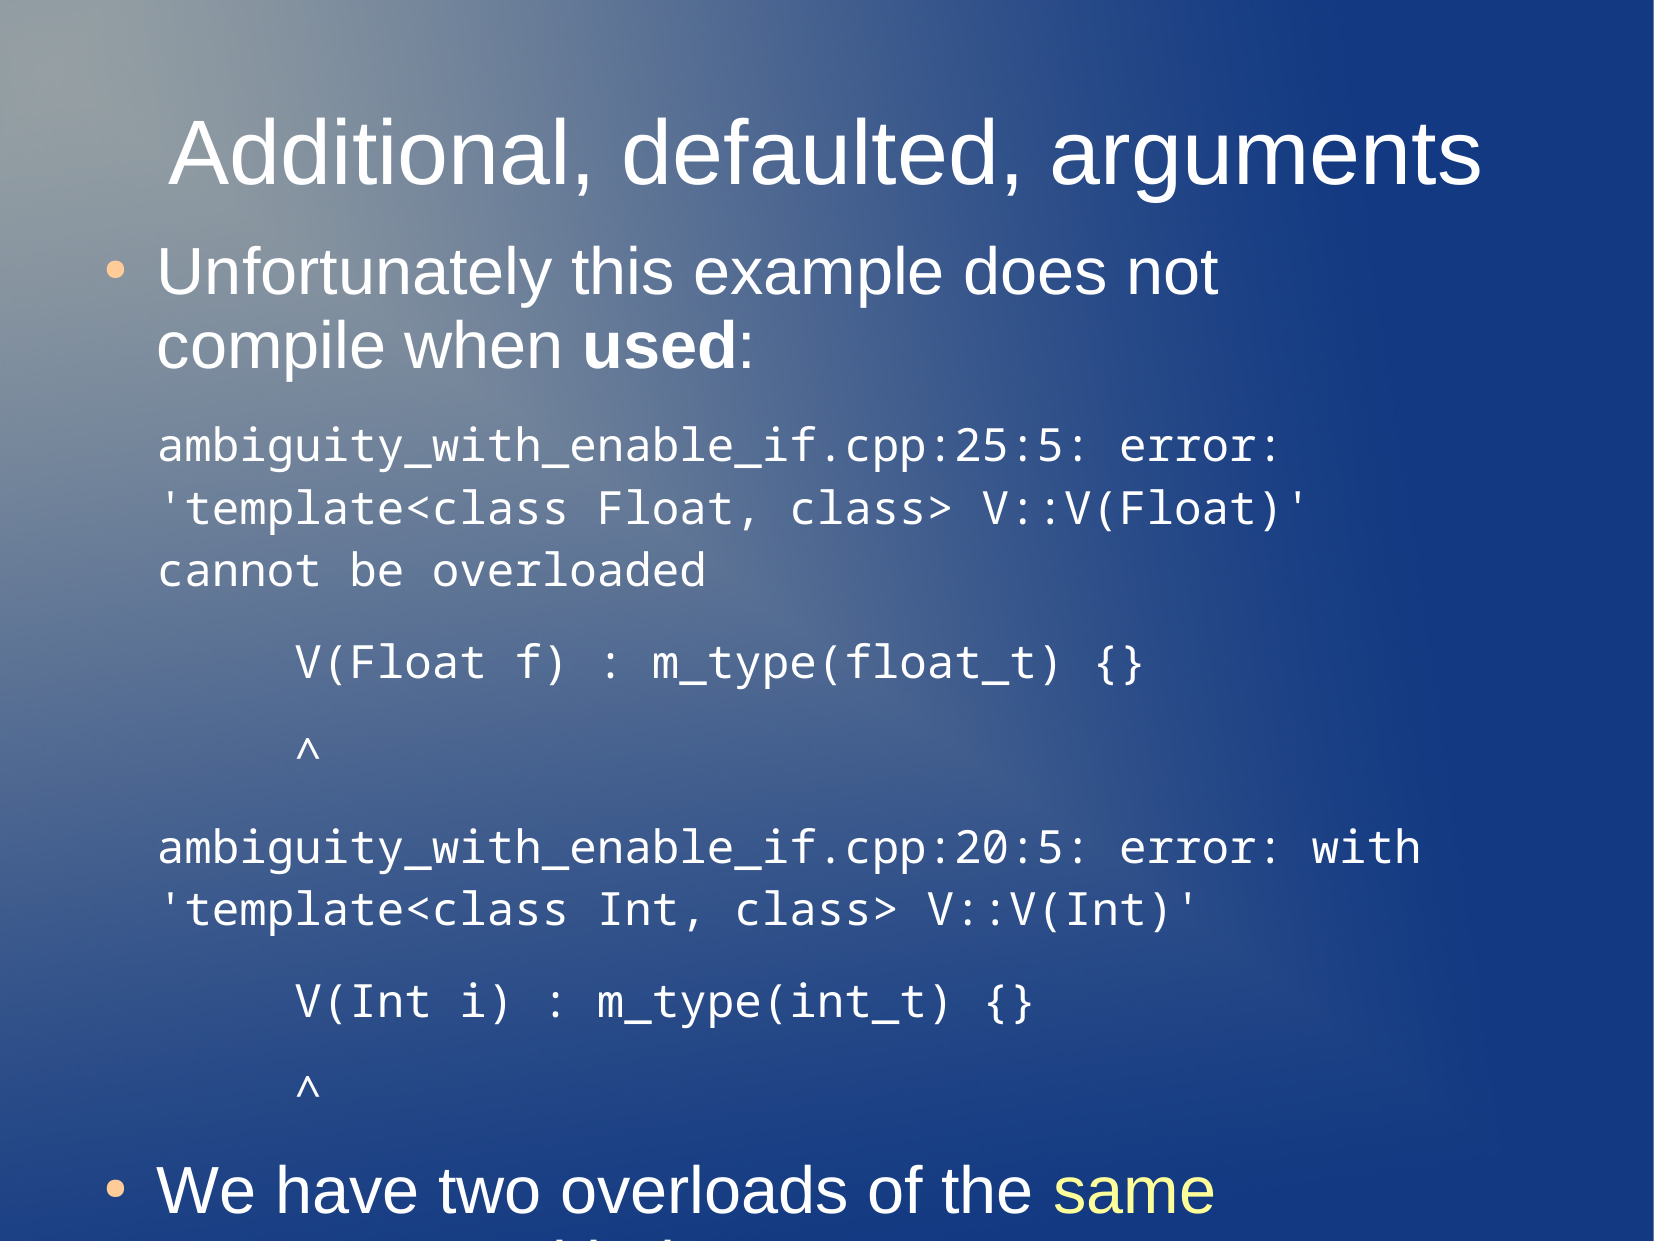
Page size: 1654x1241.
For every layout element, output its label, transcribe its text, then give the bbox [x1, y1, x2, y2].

title Additional, defaulted, arguments [82, 49, 1571, 257]
list Unfortunately this example does not compile when used: ambiguity_with_enable_if.cpp:25:5: error: 'template<class Float, class> V::V(Float)' cannot be overloaded V(Float f) : m_type(float_t) {} ^ ambiguity_with_enable_if.cpp:20:5: error: with 'template<class Int, class> V::V(Int)' V(Int i) : m_type(int_t) {} ^ We have two overloads of the same constructor with the same type [85, 233, 1467, 1222]
picture [0, 0, 1654, 1241]
